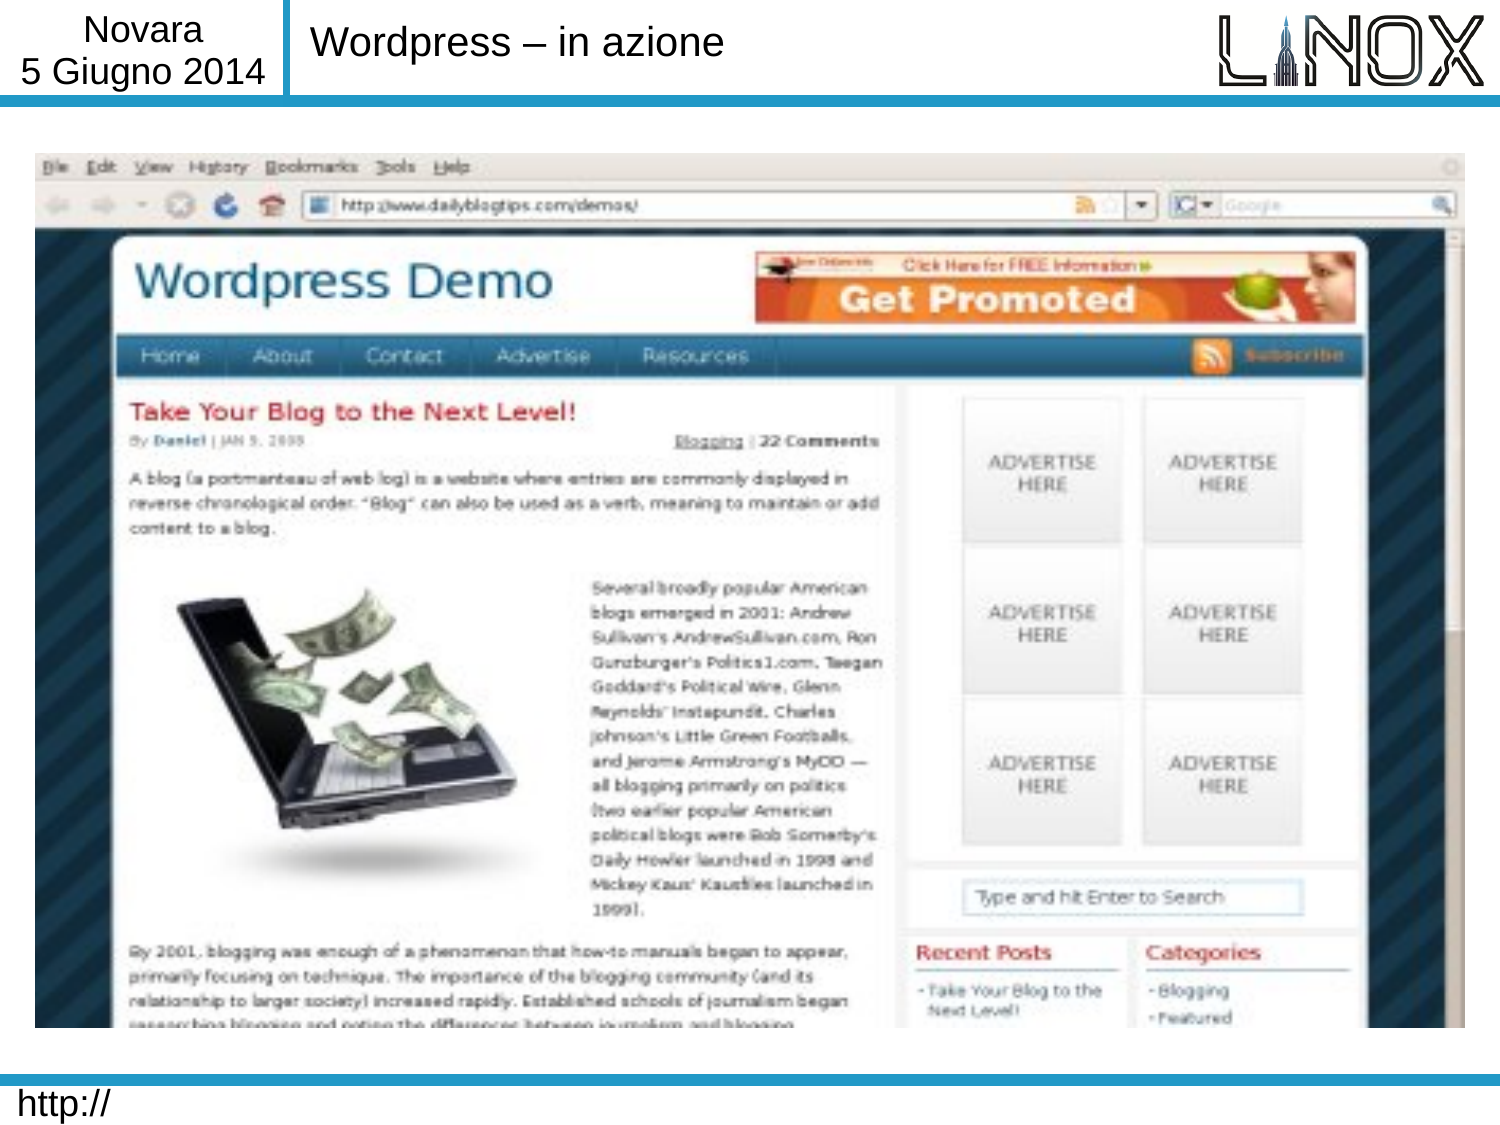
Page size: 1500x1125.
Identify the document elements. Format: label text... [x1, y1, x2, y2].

picture [0, 0, 1500, 107]
picture [0, 1074, 1500, 1086]
picture [35, 153, 1465, 1028]
list Wordpress – in azione [295, 11, 1321, 87]
